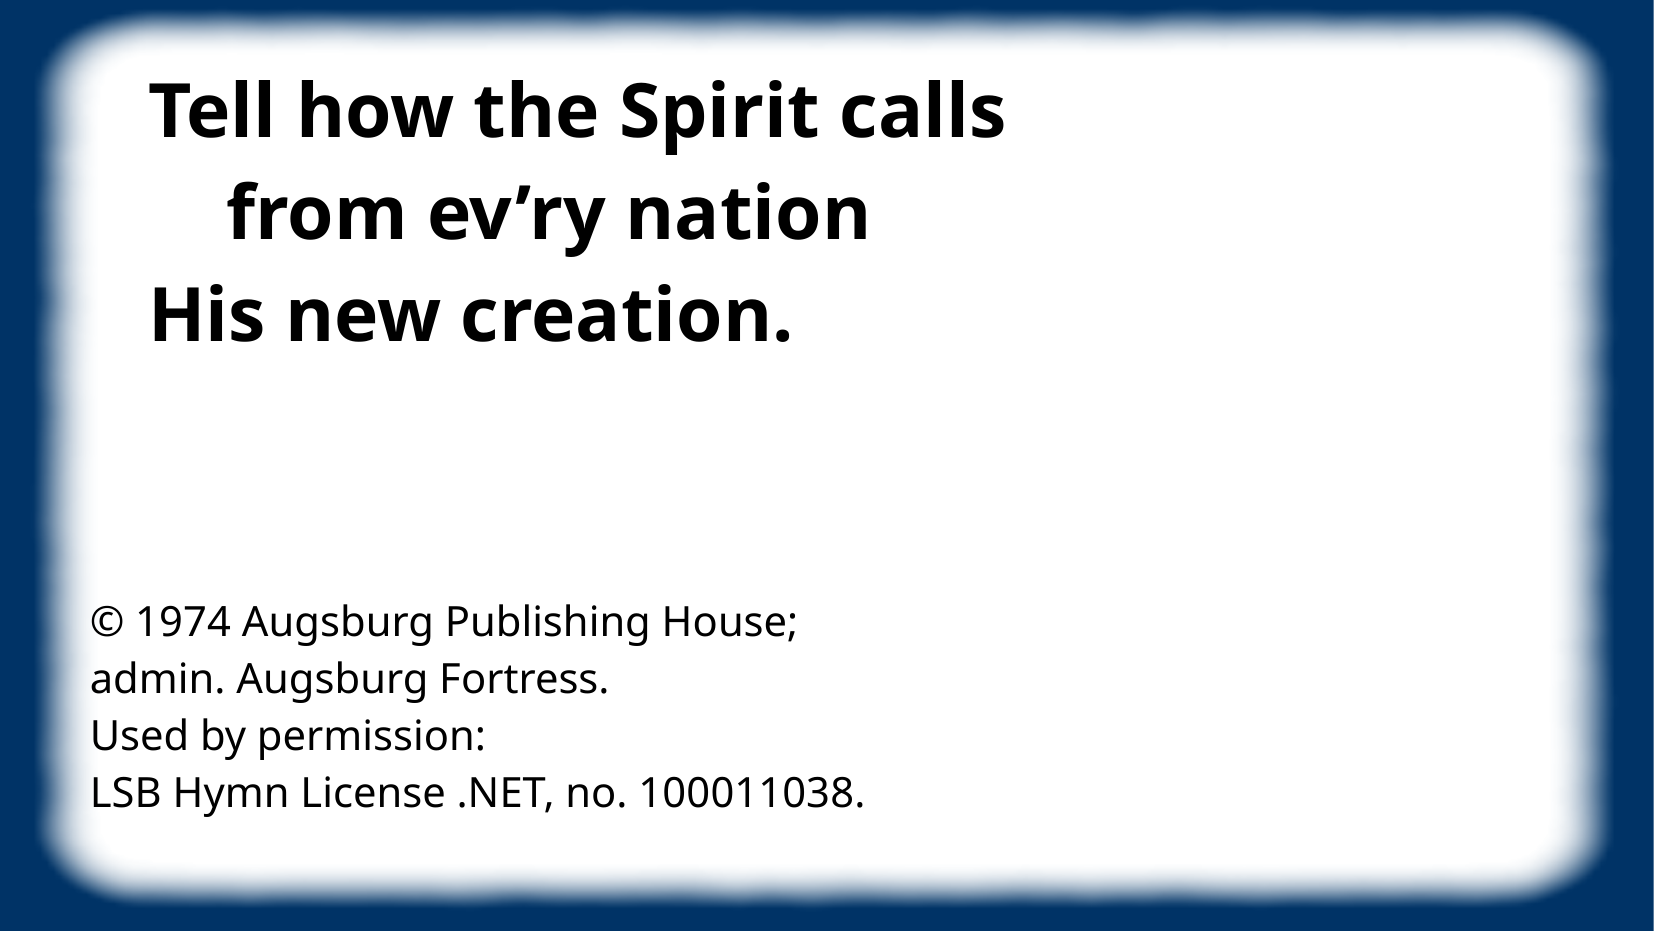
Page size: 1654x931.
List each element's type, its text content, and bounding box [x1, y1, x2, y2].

picture [0, 0, 1654, 931]
text_box Tell how the Spirit calls from ev’ry nation His new creation. © 1974 Augsburg Publishing House; admin. Augsburg Fortress. Used by permission: LSB Hymn License .NET, no. 100011038. [75, 49, 1574, 880]
